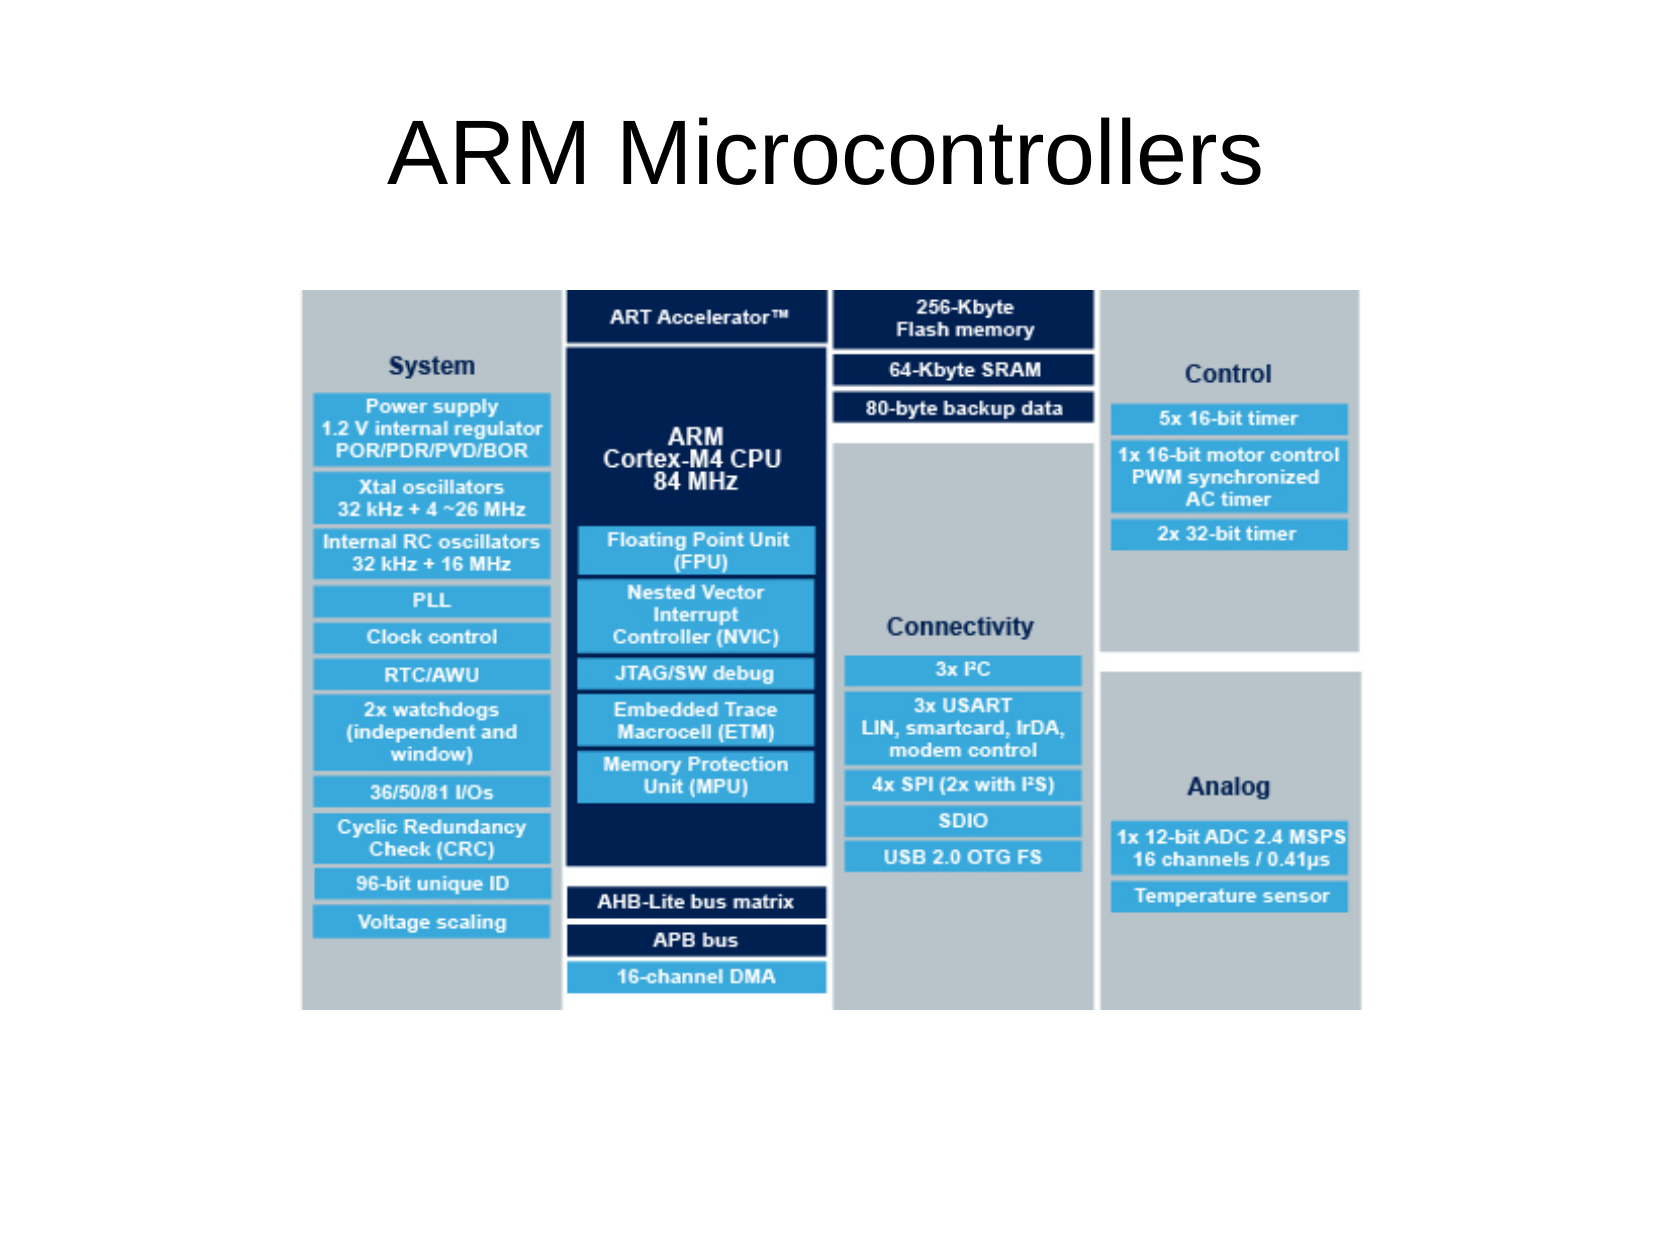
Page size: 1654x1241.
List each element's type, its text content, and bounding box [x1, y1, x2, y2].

picture [220, 290, 1433, 1010]
title ARM Microcontrollers [82, 49, 1571, 257]
